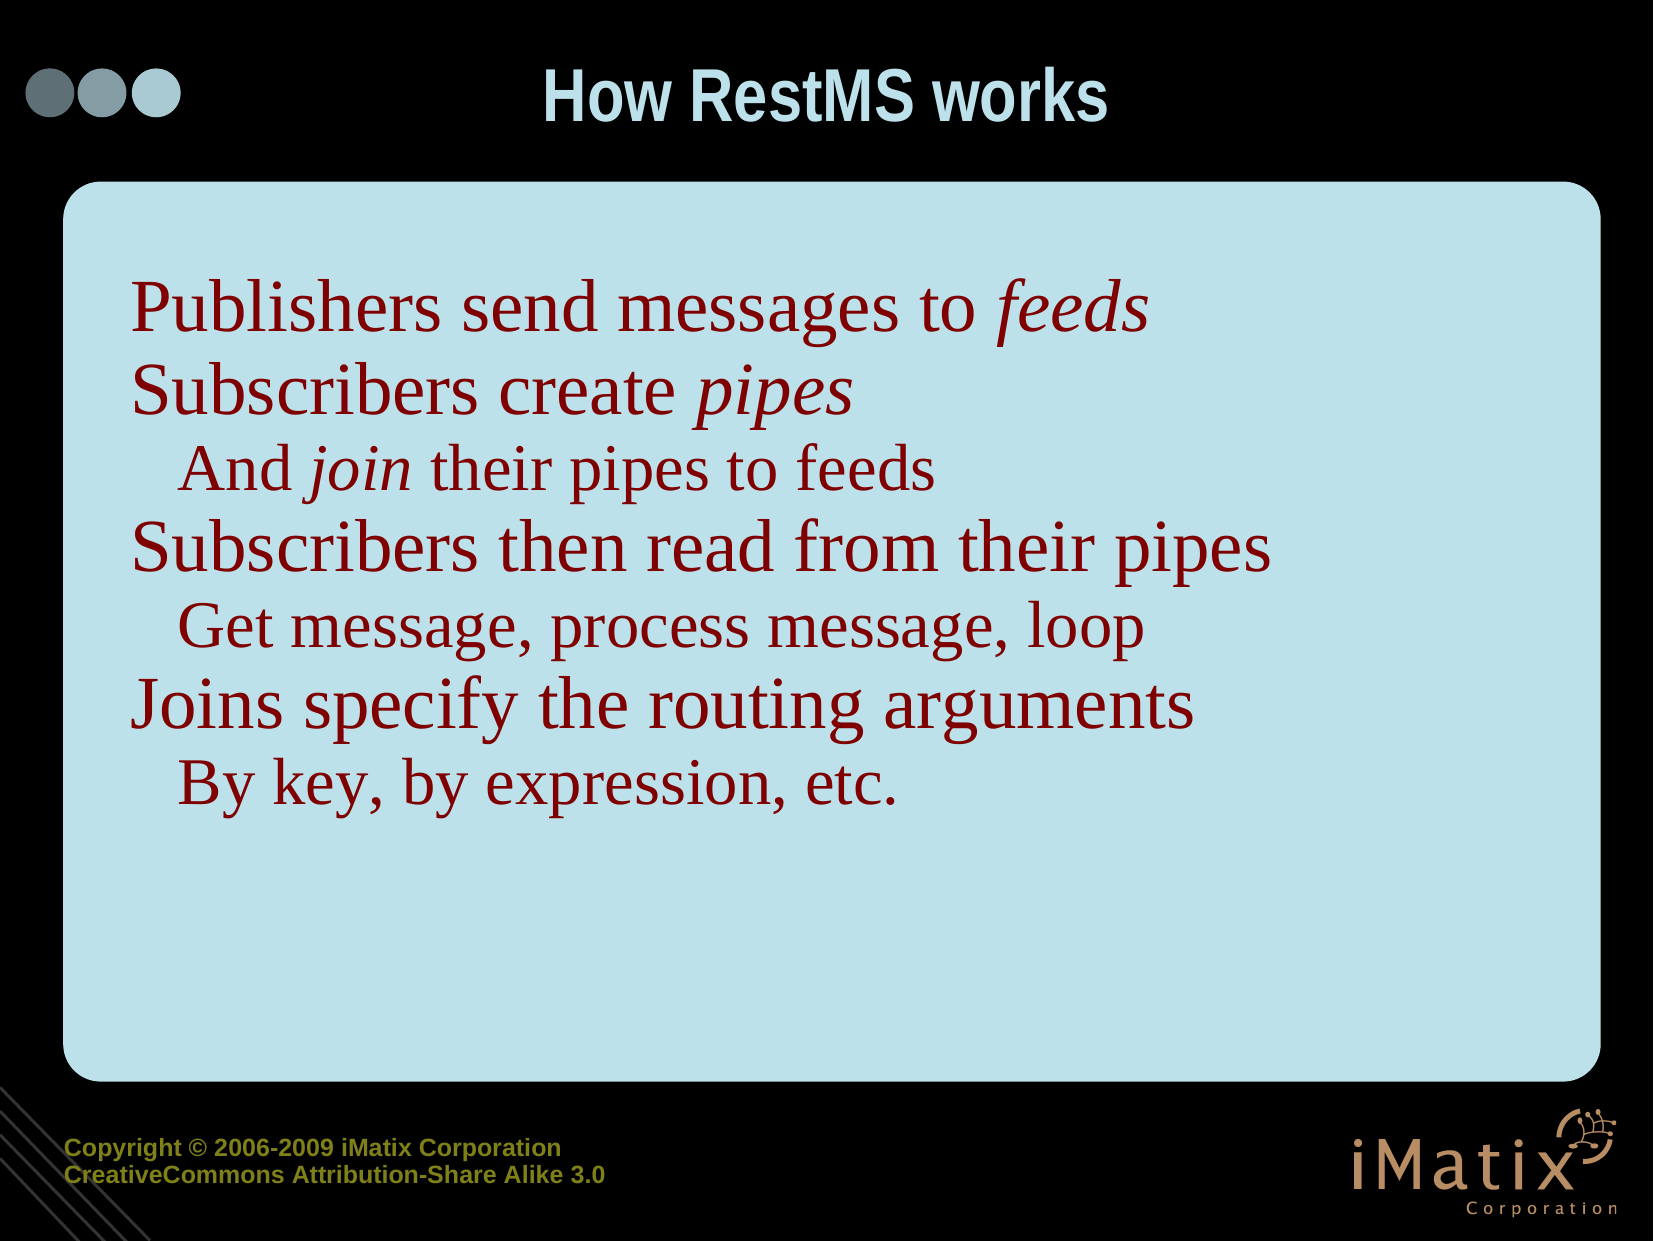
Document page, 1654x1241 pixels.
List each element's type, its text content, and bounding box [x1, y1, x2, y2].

list Publishers send messages to feeds Subscribers create pipes And join their pipes to feeds Subscribers then read from their pipes Get message, process message, loop Joins specify the routing arguments By key, by expression, etc. [118, 264, 1509, 1010]
title How RestMS works [0, 0, 1653, 188]
picture [1354, 1108, 1617, 1219]
